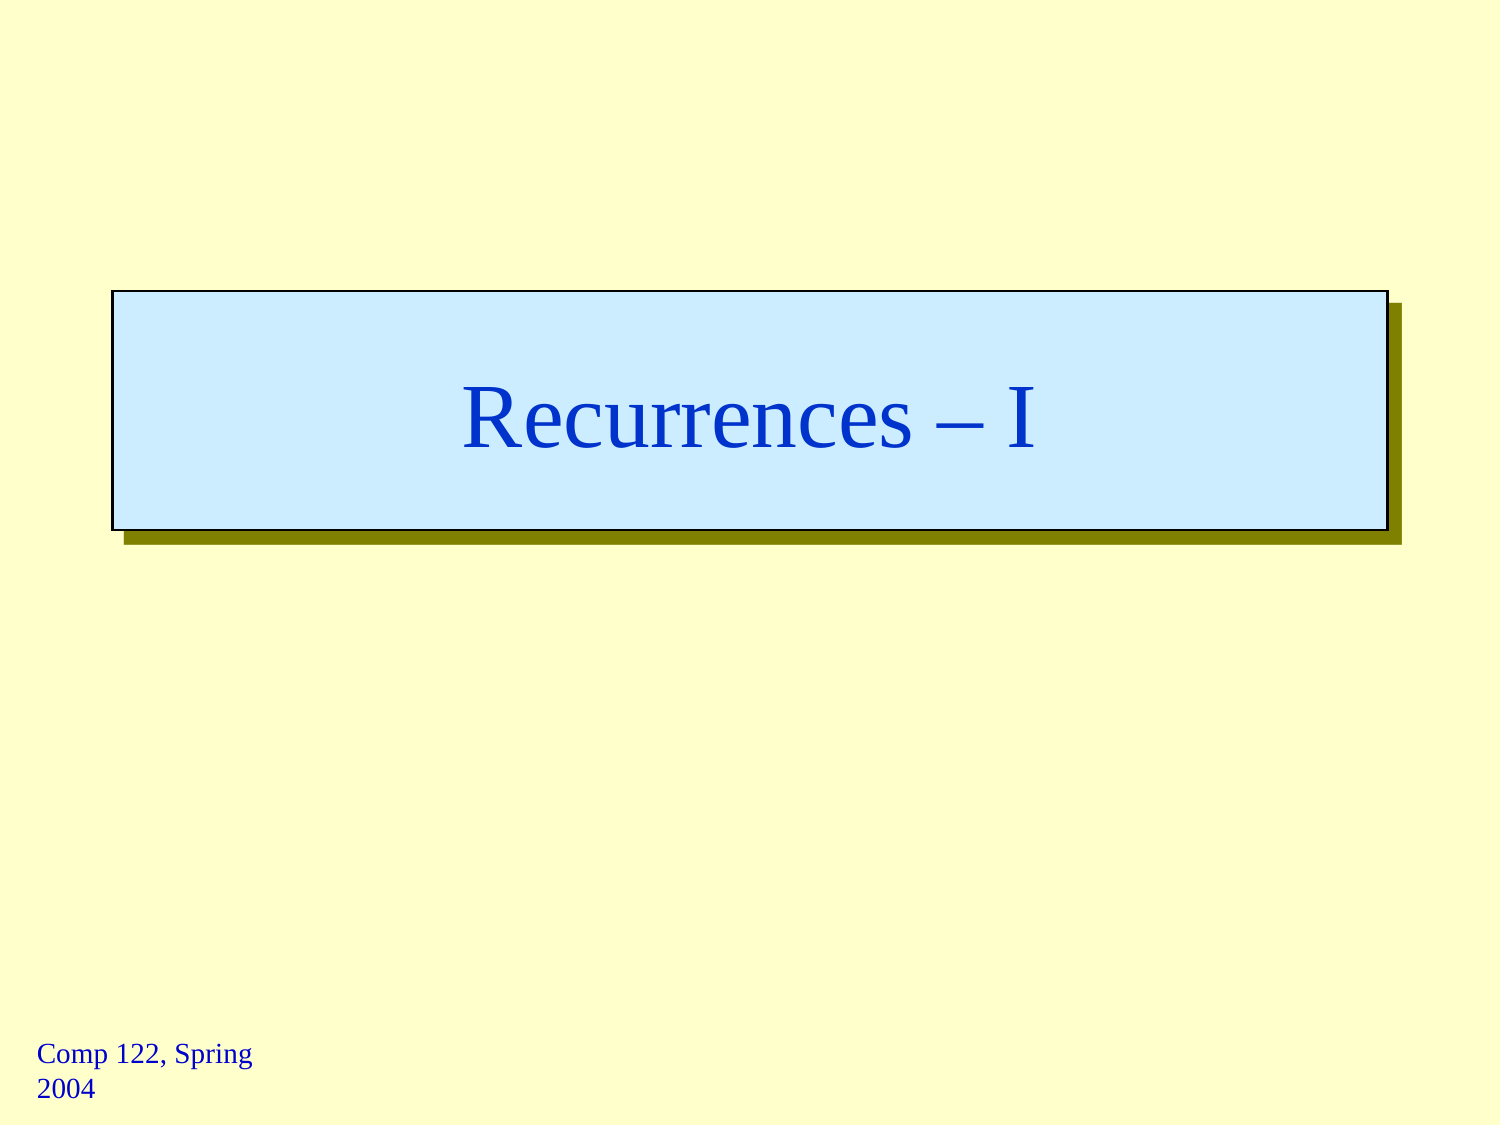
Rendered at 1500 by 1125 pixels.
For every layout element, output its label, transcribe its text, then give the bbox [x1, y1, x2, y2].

title Recurrences – I [112, 291, 1388, 531]
